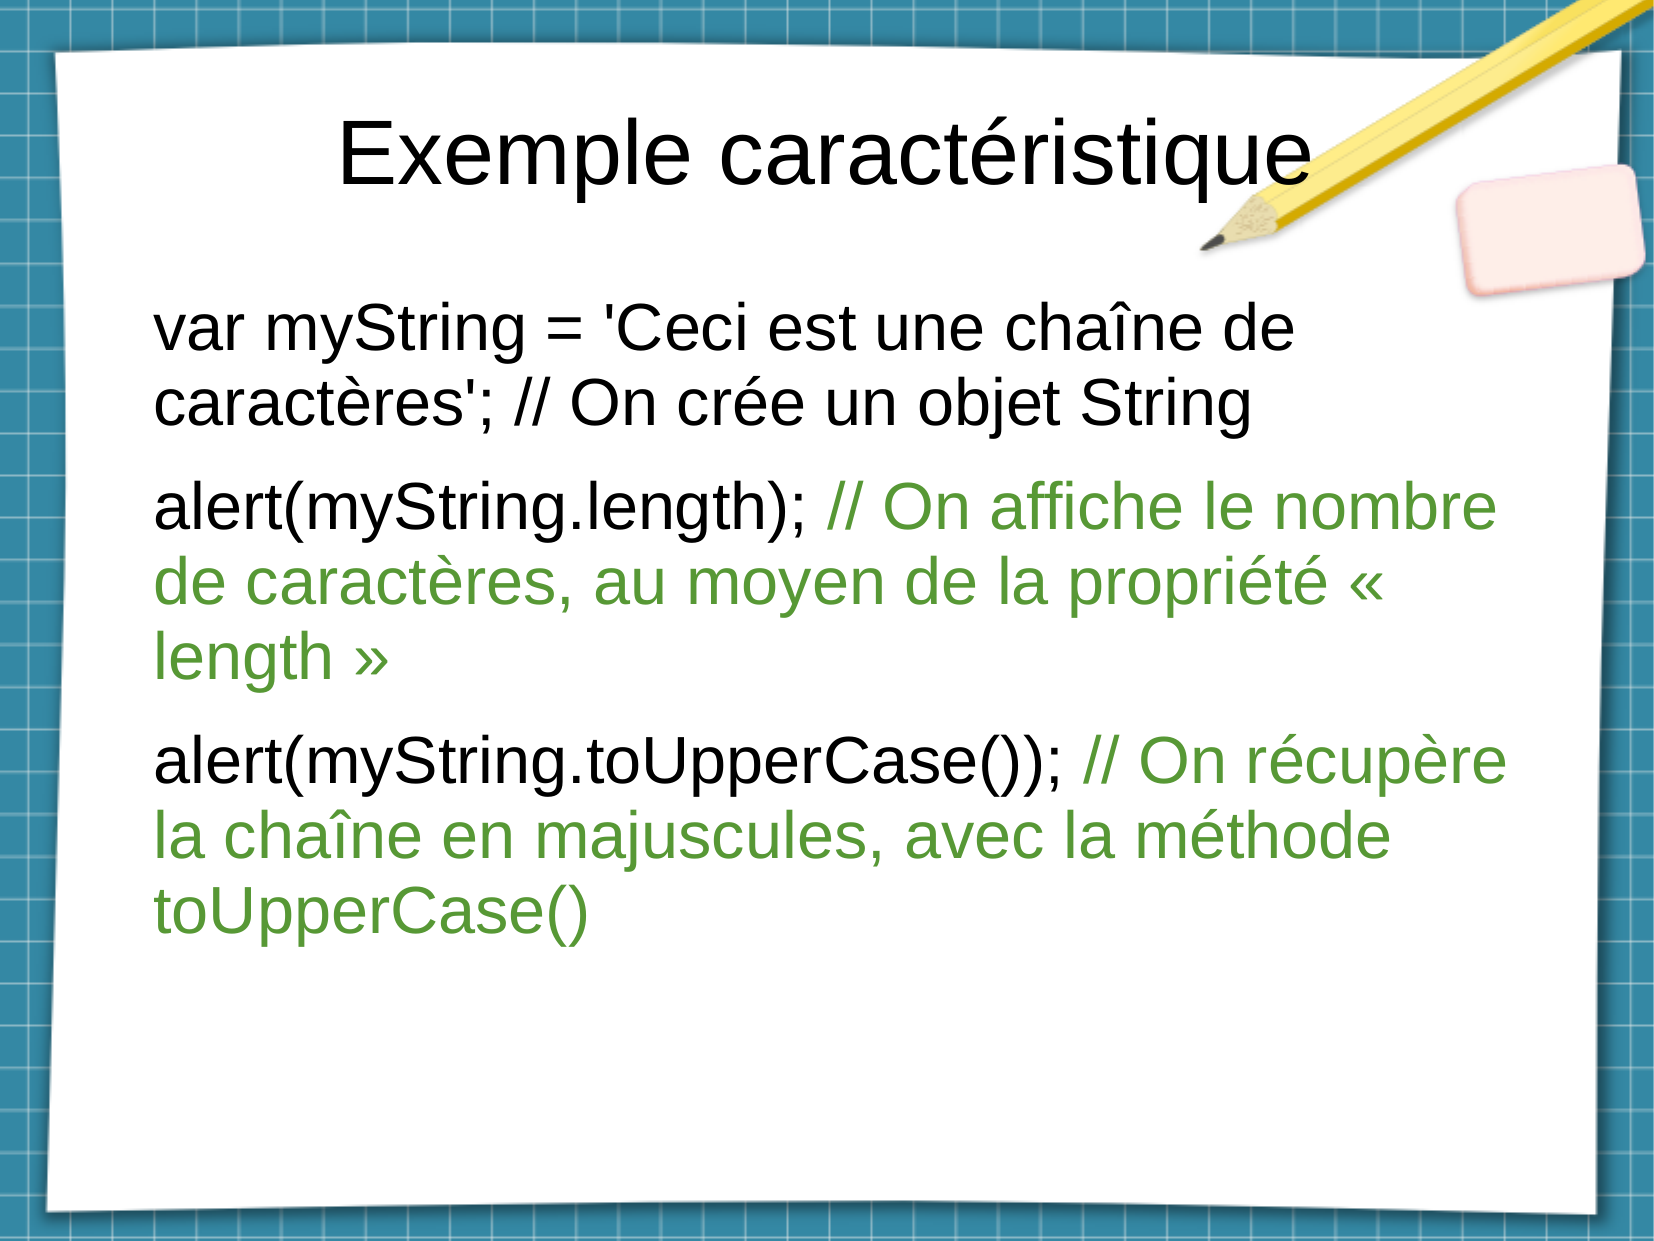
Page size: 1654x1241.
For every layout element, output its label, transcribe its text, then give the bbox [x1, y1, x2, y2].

title Exemple caractéristique [82, 49, 1571, 257]
picture [0, 0, 1654, 1241]
list var myString = 'Ceci est une chaîne de caractères'; // On crée un objet String alert(myString.length); // On affiche le nombre de caractères, au moyen de la propriété « length » alert(myString.toUpperCase()); // On récupère la chaîne en majuscules, avec la méthode toUpperCase() [82, 290, 1571, 1010]
